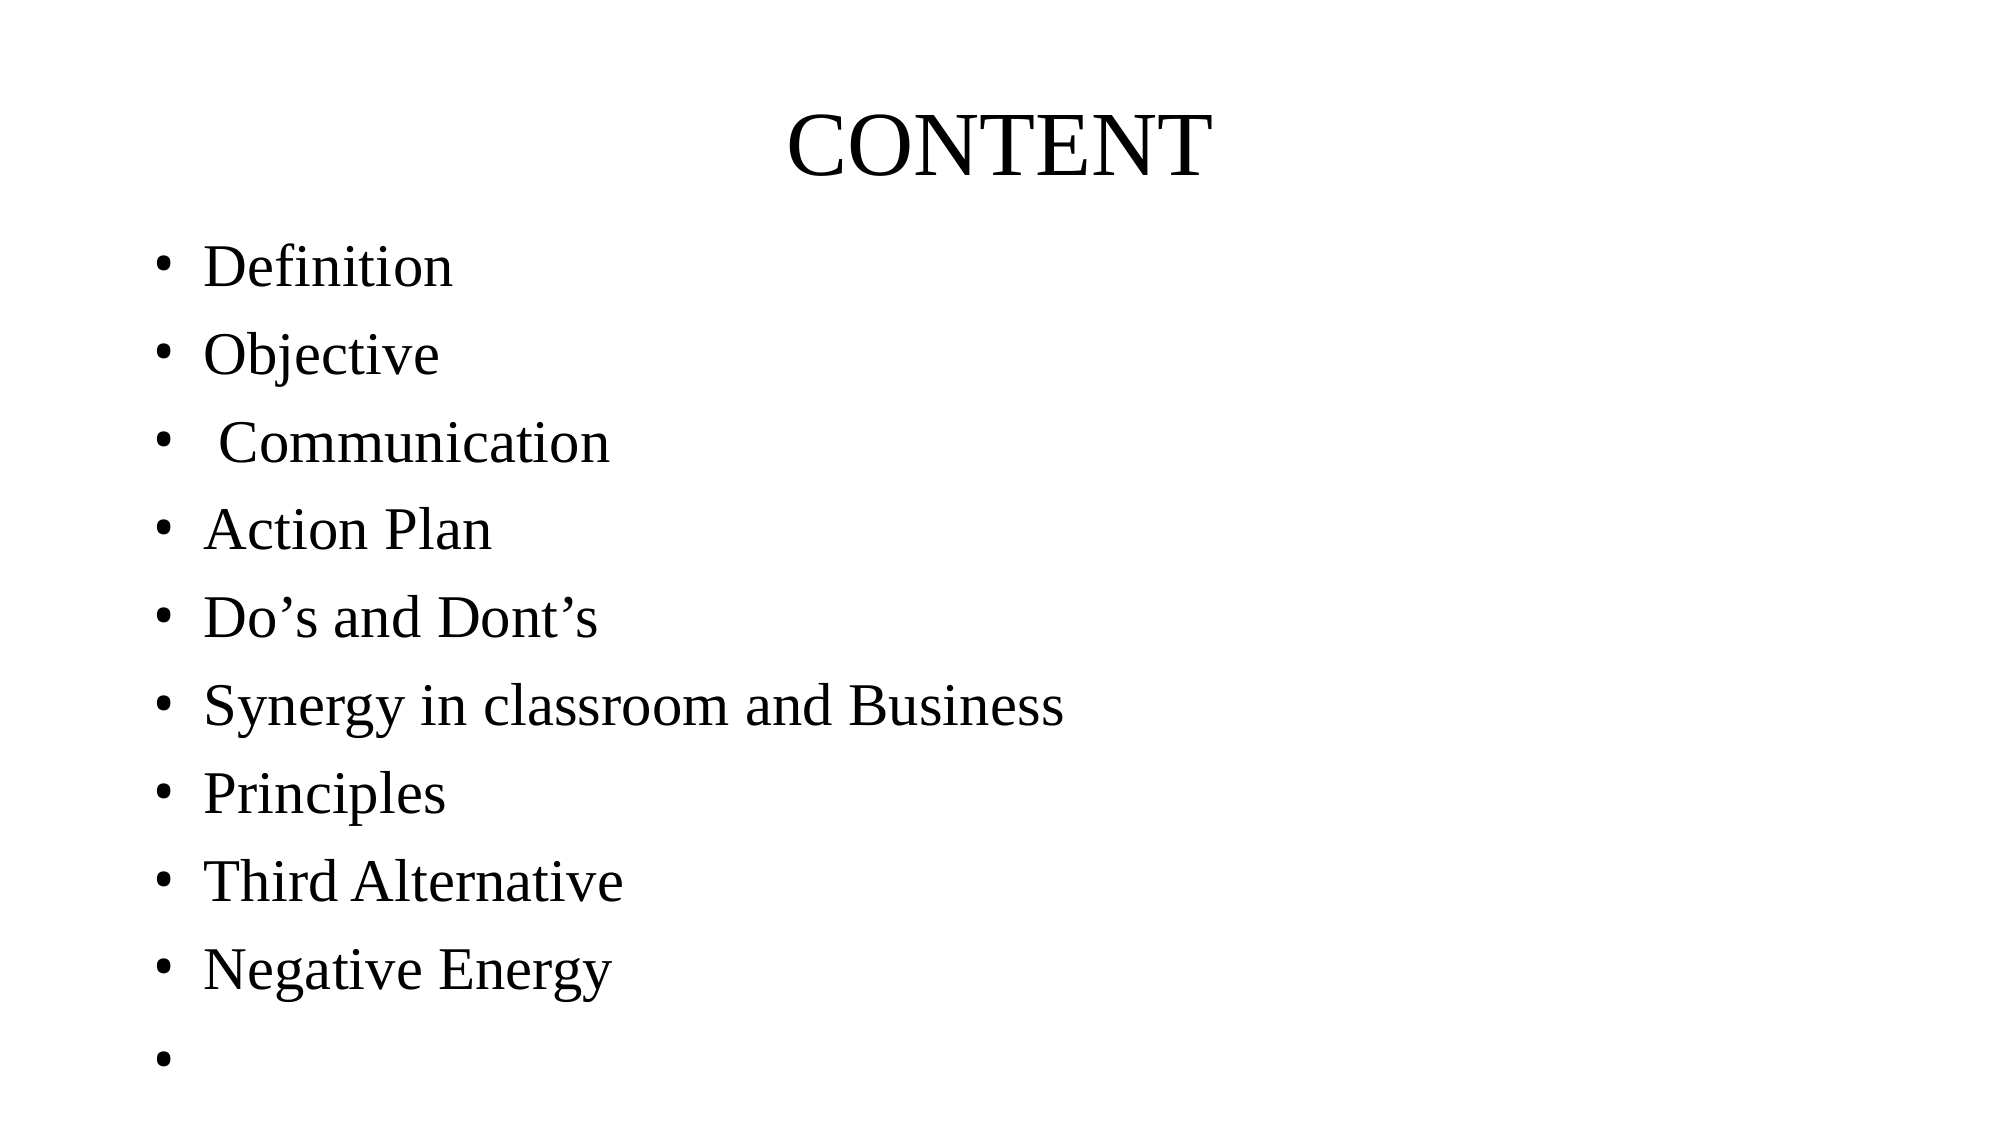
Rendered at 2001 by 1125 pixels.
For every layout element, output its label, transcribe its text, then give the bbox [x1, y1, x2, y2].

title CONTENT [99, 45, 1900, 233]
list Definition Objective Communication Action Plan Do’s and Dont’s Synergy in classroom and Business Principles Third Alternative Negative Energy [137, 218, 1863, 1014]
